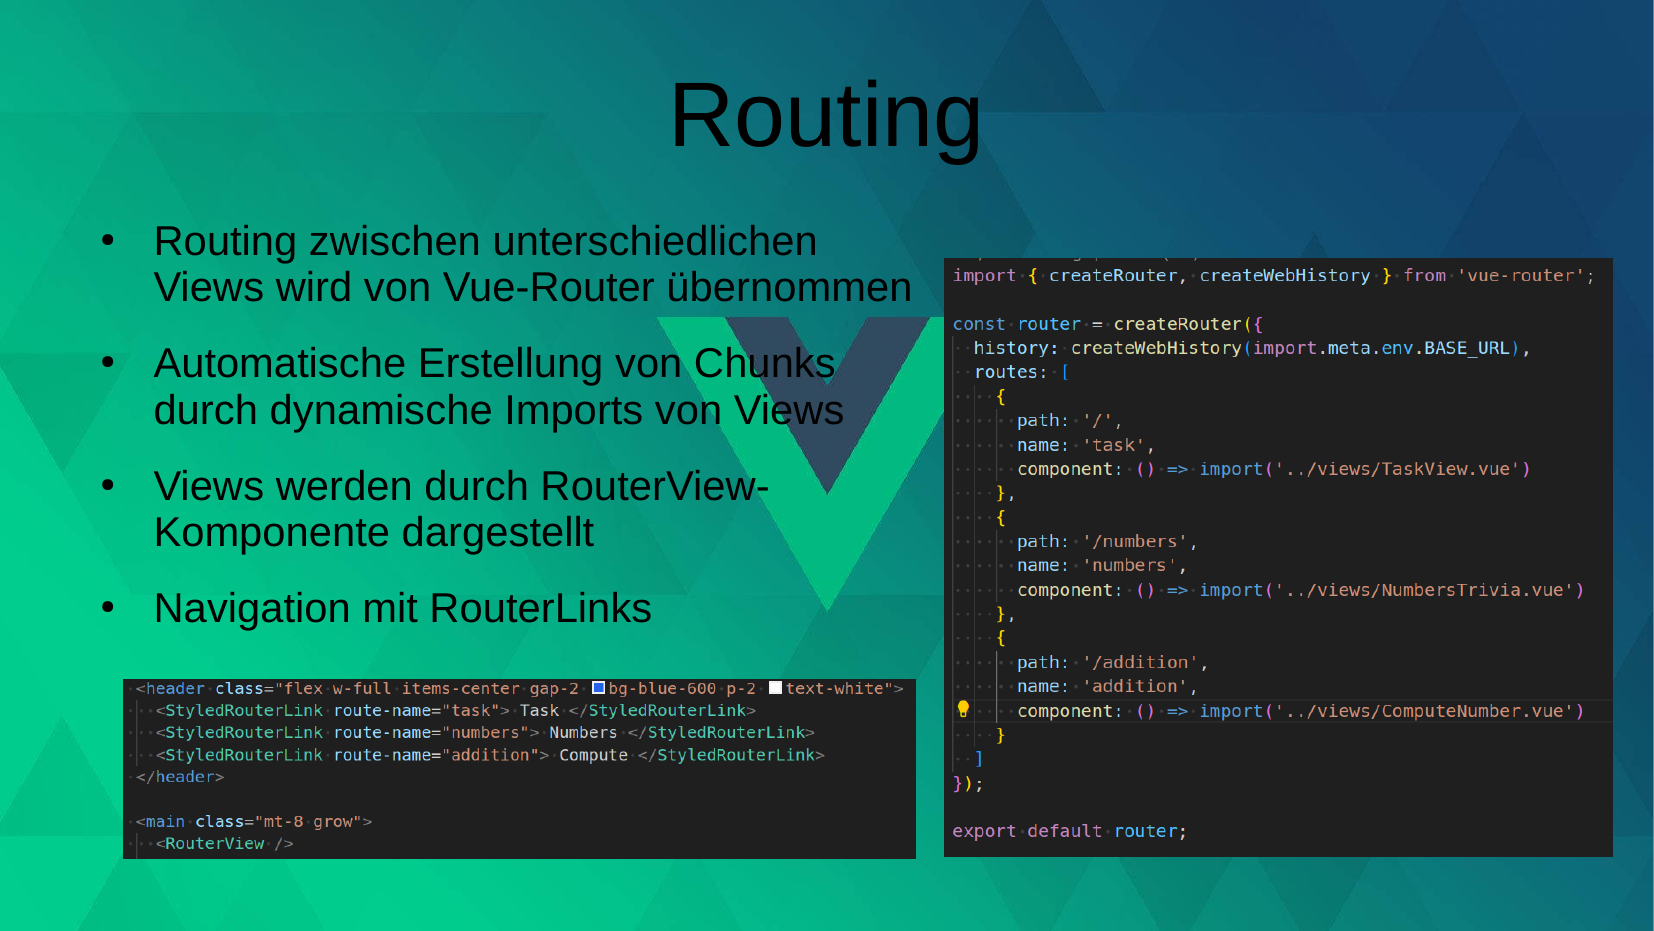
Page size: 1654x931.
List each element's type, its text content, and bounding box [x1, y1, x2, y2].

title Routing [82, 37, 1571, 193]
list Routing zwischen unterschiedlichen Views wird von Vue-Router übernommen Automatische Erstellung von Chunks durch dynamische Imports von Views Views werden durch RouterView-Komponente dargestellt Navigation mit RouterLinks [82, 217, 916, 758]
picture [0, 0, 1654, 931]
